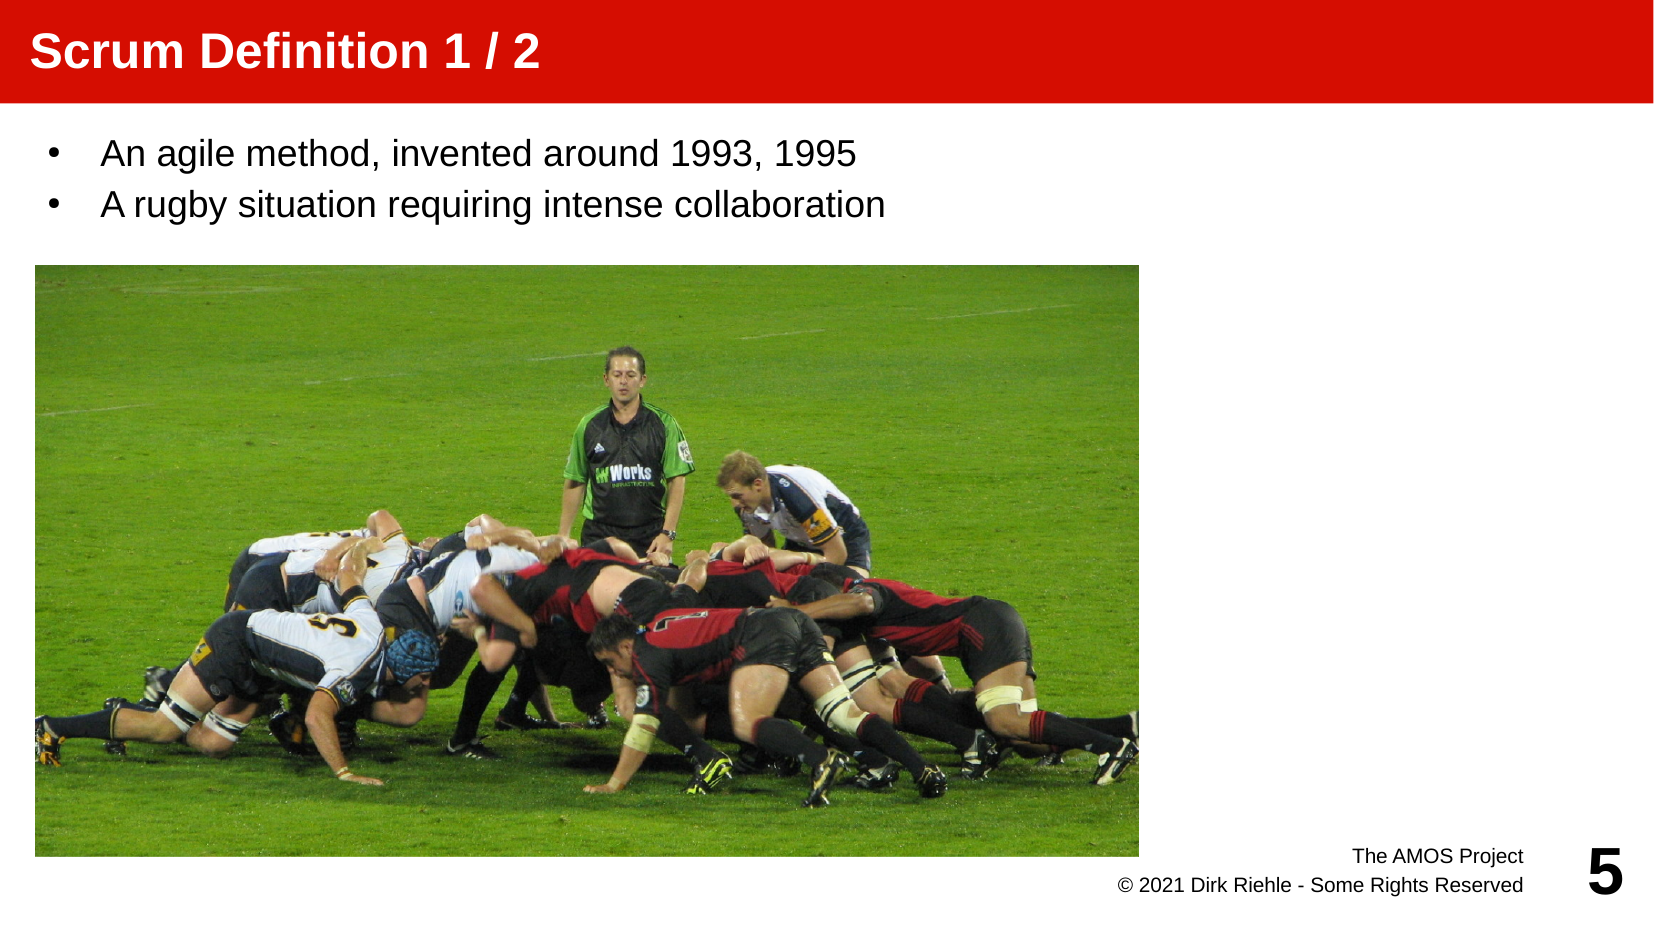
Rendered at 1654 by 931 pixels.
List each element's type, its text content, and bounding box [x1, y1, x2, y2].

list An agile method, invented around 1993, 1995 A rugby situation requiring intense collaboration [29, 132, 1625, 813]
title Scrum Definition 1 / 2 [0, 0, 1654, 104]
picture [35, 265, 1139, 857]
